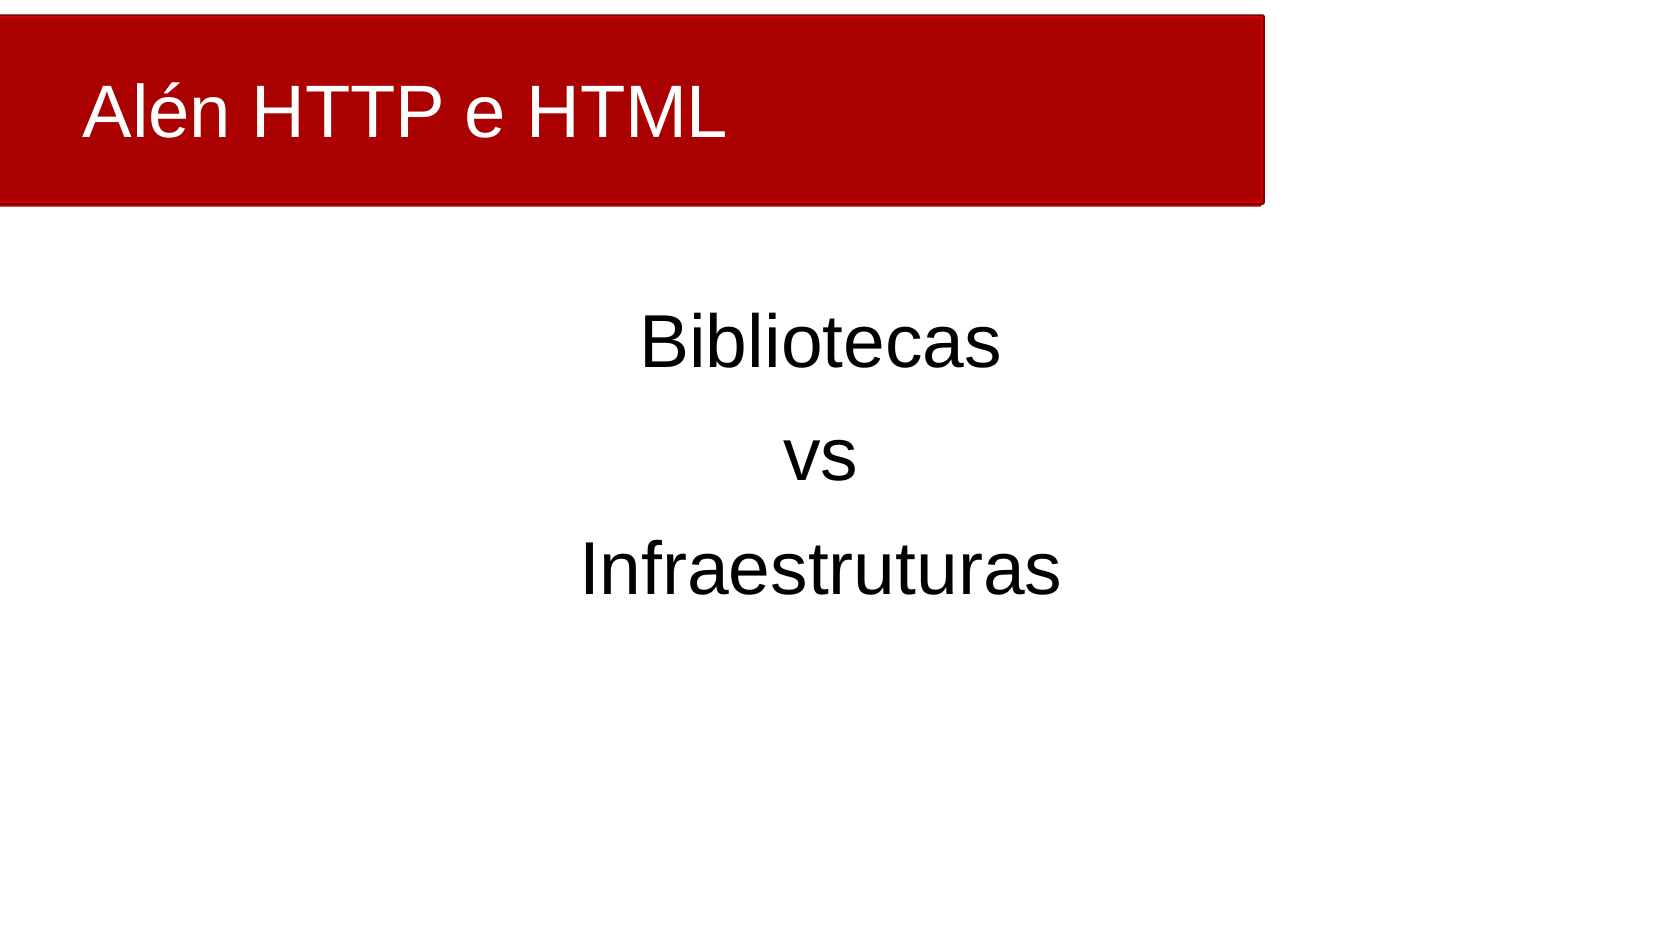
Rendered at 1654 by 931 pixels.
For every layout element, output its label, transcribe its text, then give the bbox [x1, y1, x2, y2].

text_box Bibliotecas vs Infraestruturas [35, 23, 1607, 886]
